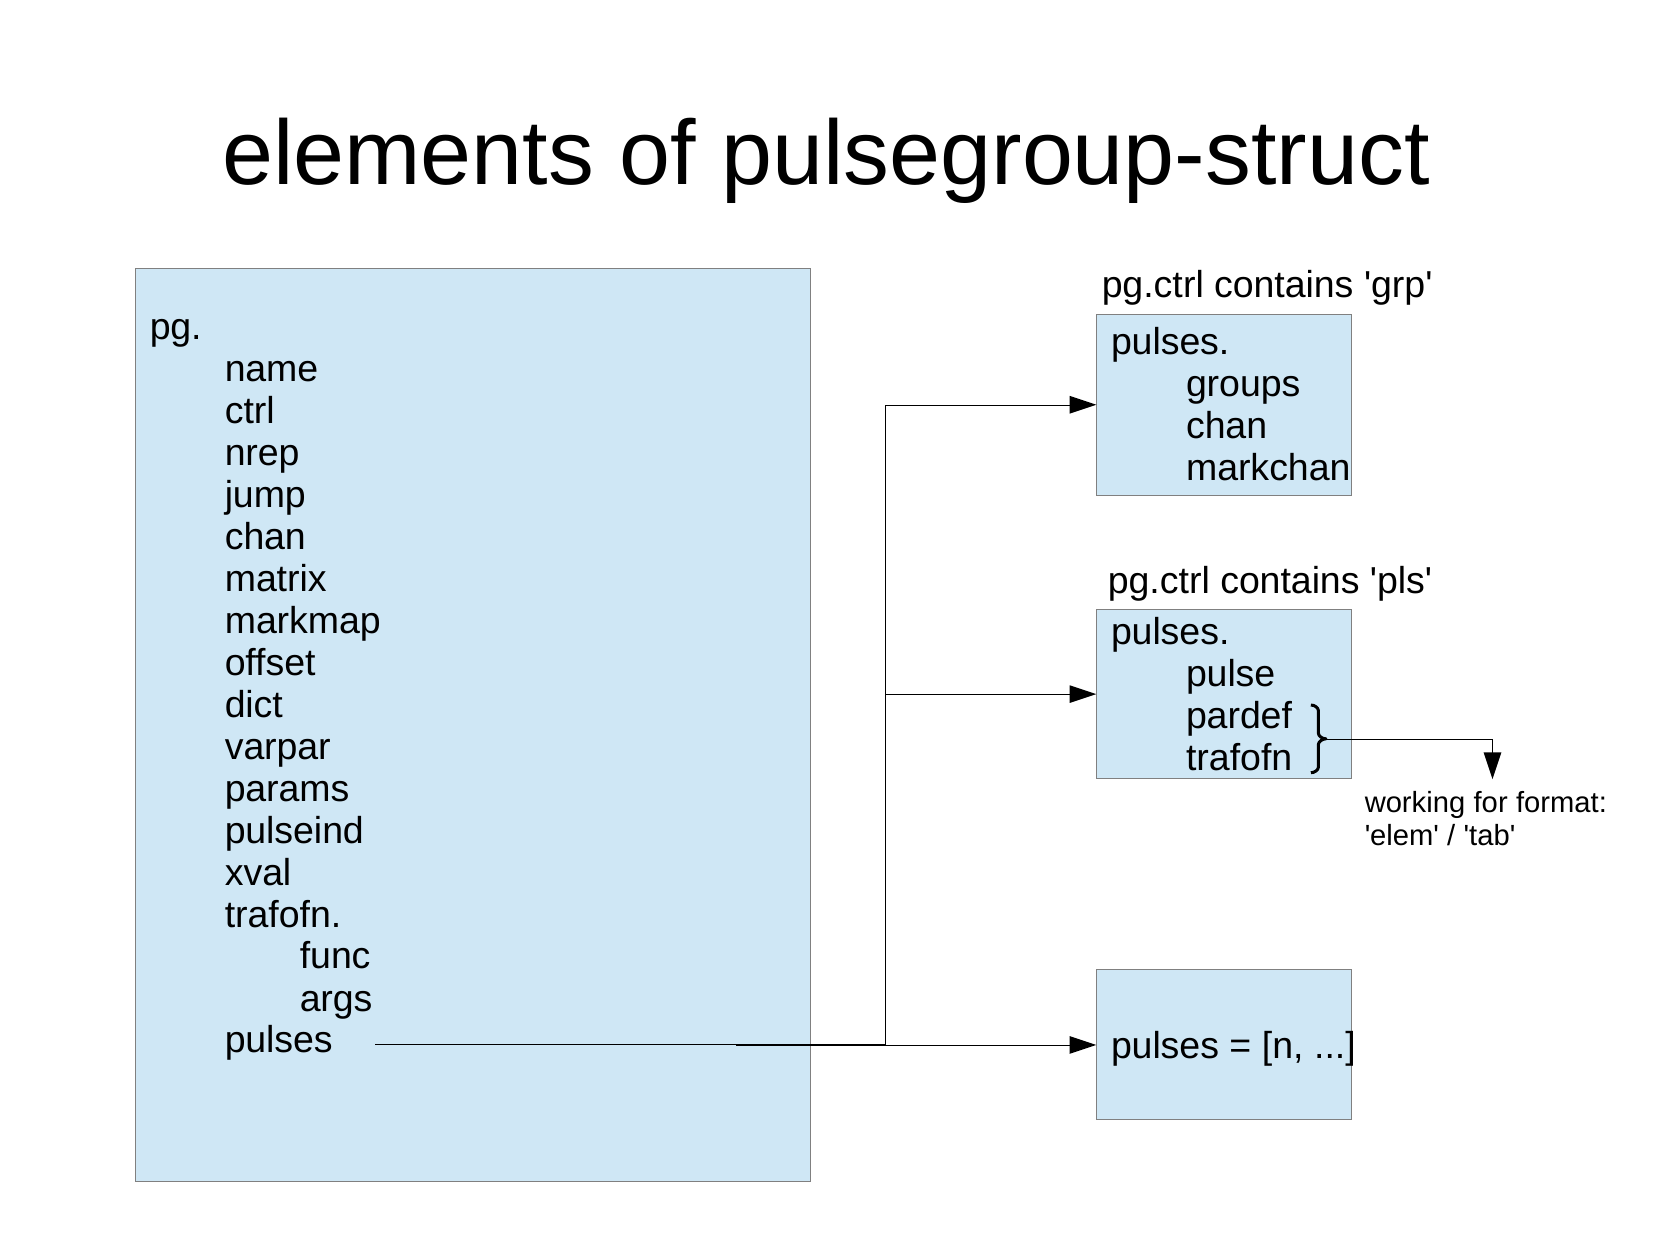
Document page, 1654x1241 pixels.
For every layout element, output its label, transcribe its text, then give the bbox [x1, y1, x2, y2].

text_box working for format: 'elem' / 'tab' [1350, 779, 1636, 866]
text_box pulses. pulse pardef trafofn [1096, 609, 1352, 779]
text_box pg. name ctrl nrep jump chan matrix markmap offset dict varpar params pulseind xval trafofn. func args pulses [135, 268, 811, 1182]
text_box pg.ctrl contains 'pls' [1093, 551, 1619, 609]
text_box pulses = [n, ...] [1096, 969, 1352, 1120]
text_box pulses. groups chan markchan [1096, 314, 1352, 496]
text_box pg.ctrl contains 'grp' [1087, 256, 1613, 314]
title elements of pulsegroup-struct [82, 49, 1571, 257]
